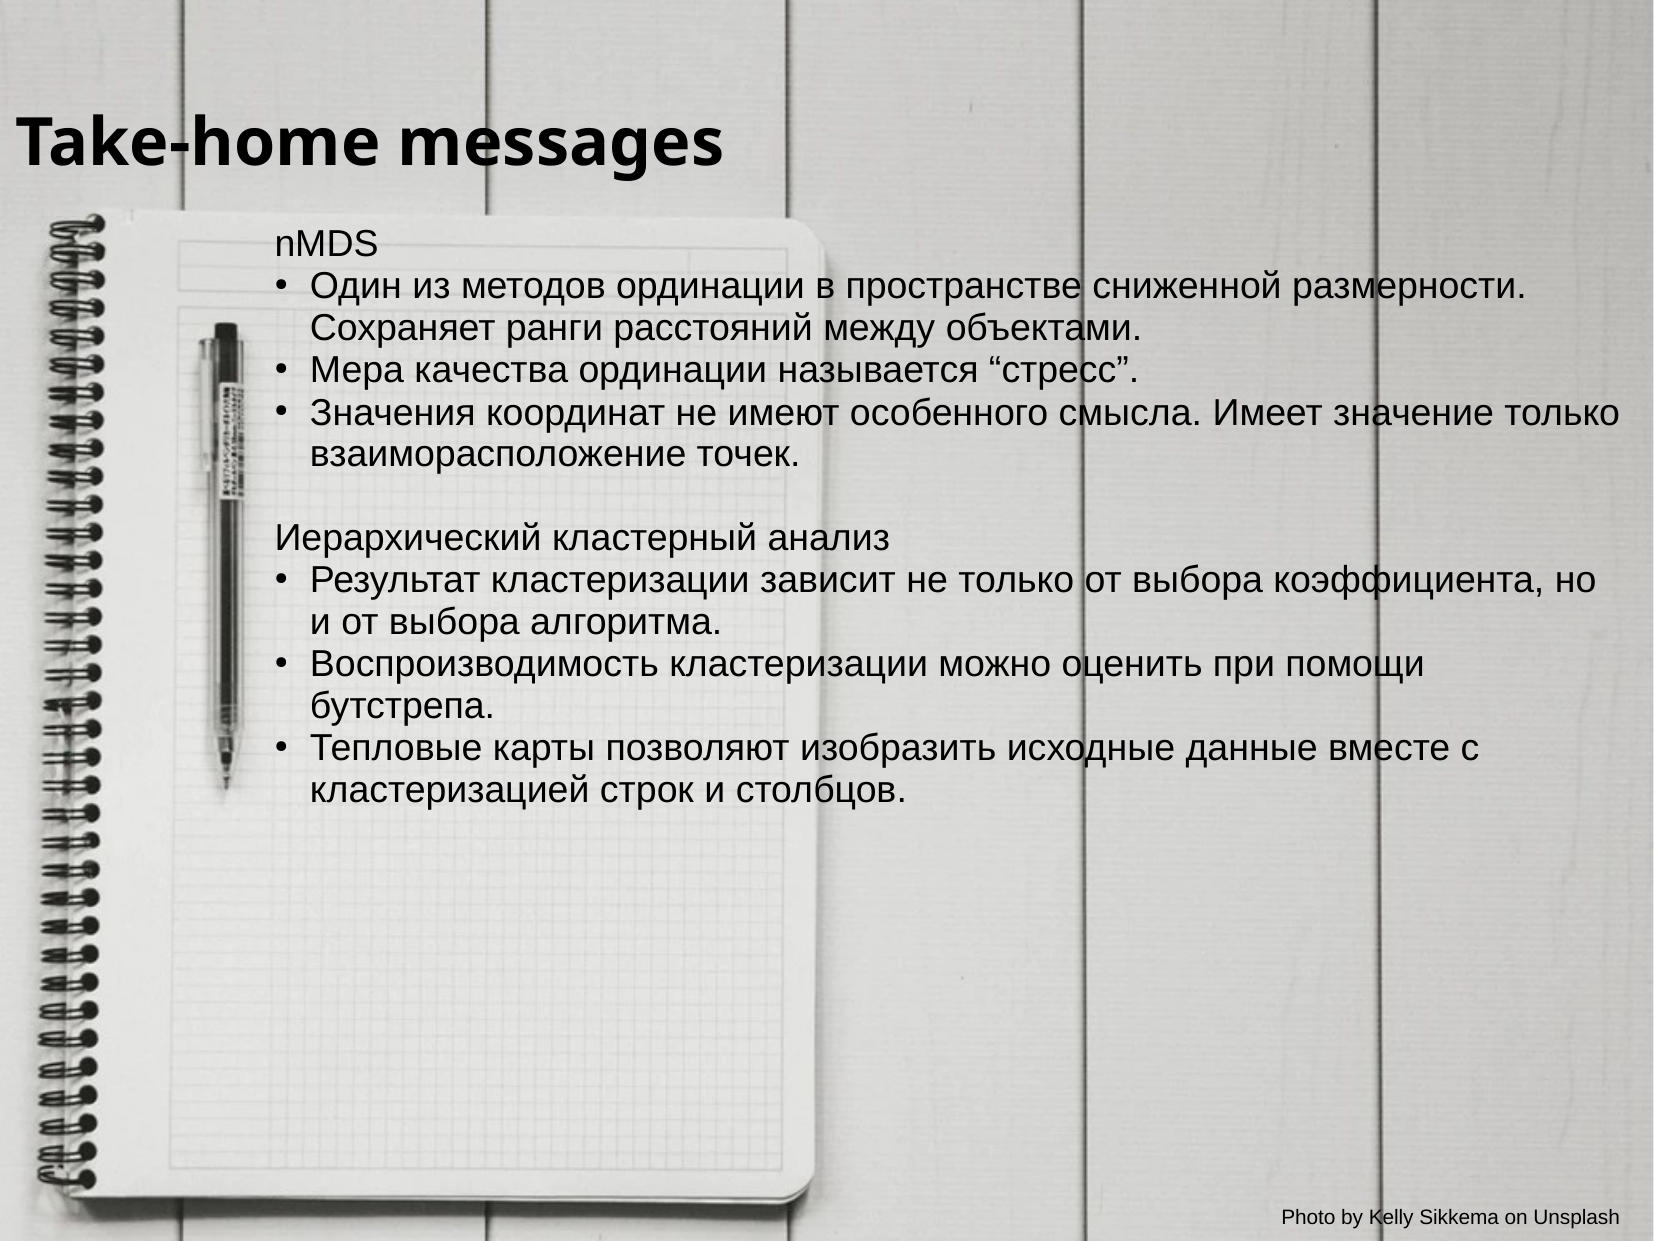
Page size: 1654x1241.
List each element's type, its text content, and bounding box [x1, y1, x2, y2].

picture [0, 0, 1654, 1241]
text_box nMDS Один из методов ординации в пространстве сниженной размерности. Сохраняет ранги расстояний между объектами. Мера качества ординации называется “стресс”. Значения координат не имеют особенного смысла. Имеет значение только взаиморасположение точек. Иерархический кластерный анализ Результат кластеризации зависит не только от выбора коэффициента, но и от выбора алгоритма. Воспроизводимость кластеризации можно оценить при помощи бутстрепа. Тепловые карты позволяют изобразить исходные данные вместе с кластеризацией строк и столбцов. [259, 215, 1636, 903]
text_box Photo by Kelly Sikkema on Unsplash [1266, 1198, 1654, 1241]
title Take-home messages [15, 19, 1636, 260]
